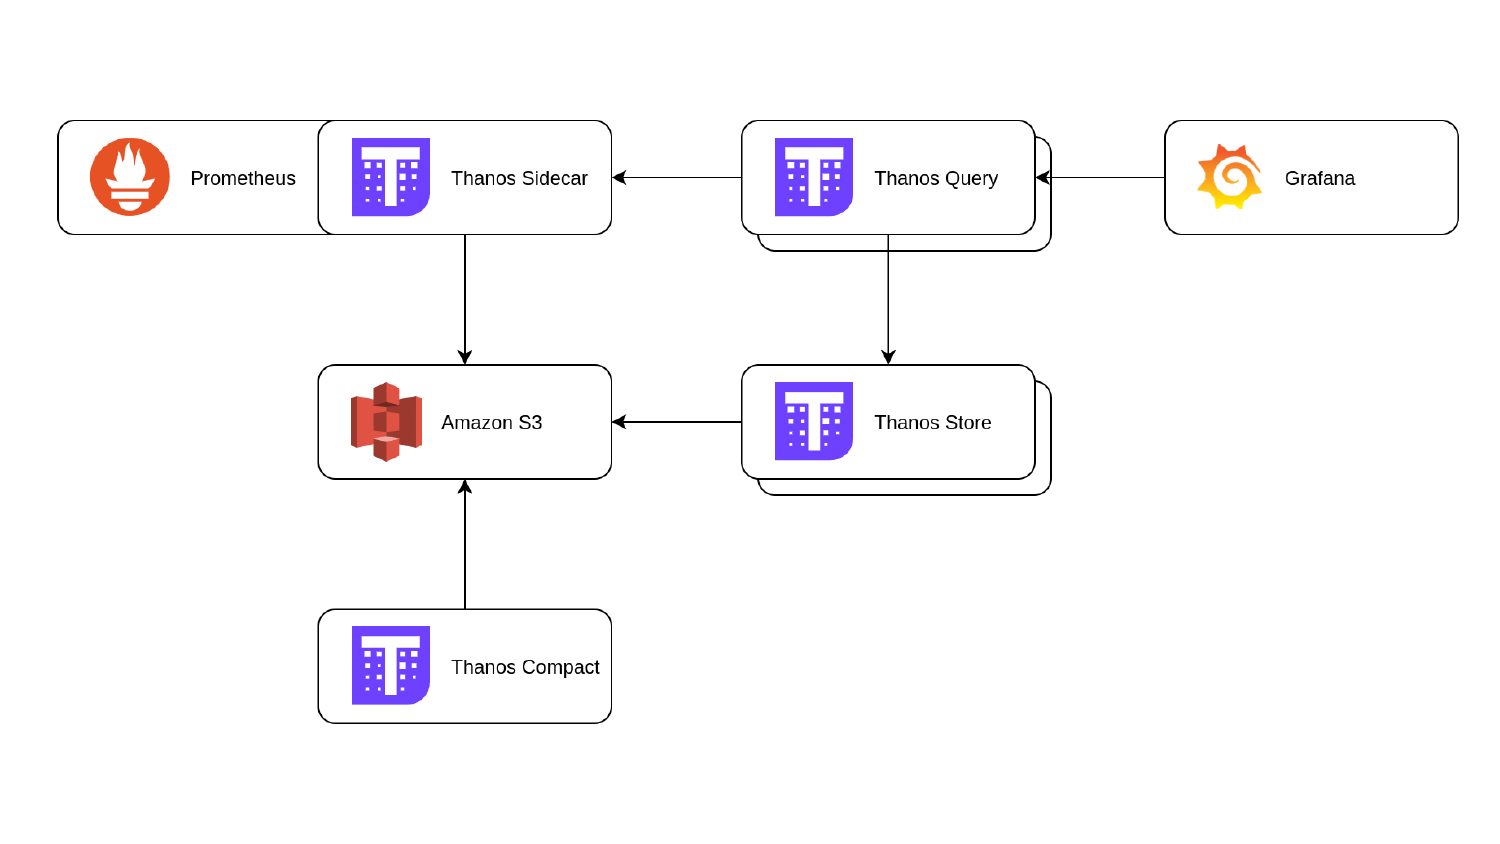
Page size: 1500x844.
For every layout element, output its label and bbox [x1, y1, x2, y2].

picture [24, 103, 1475, 740]
